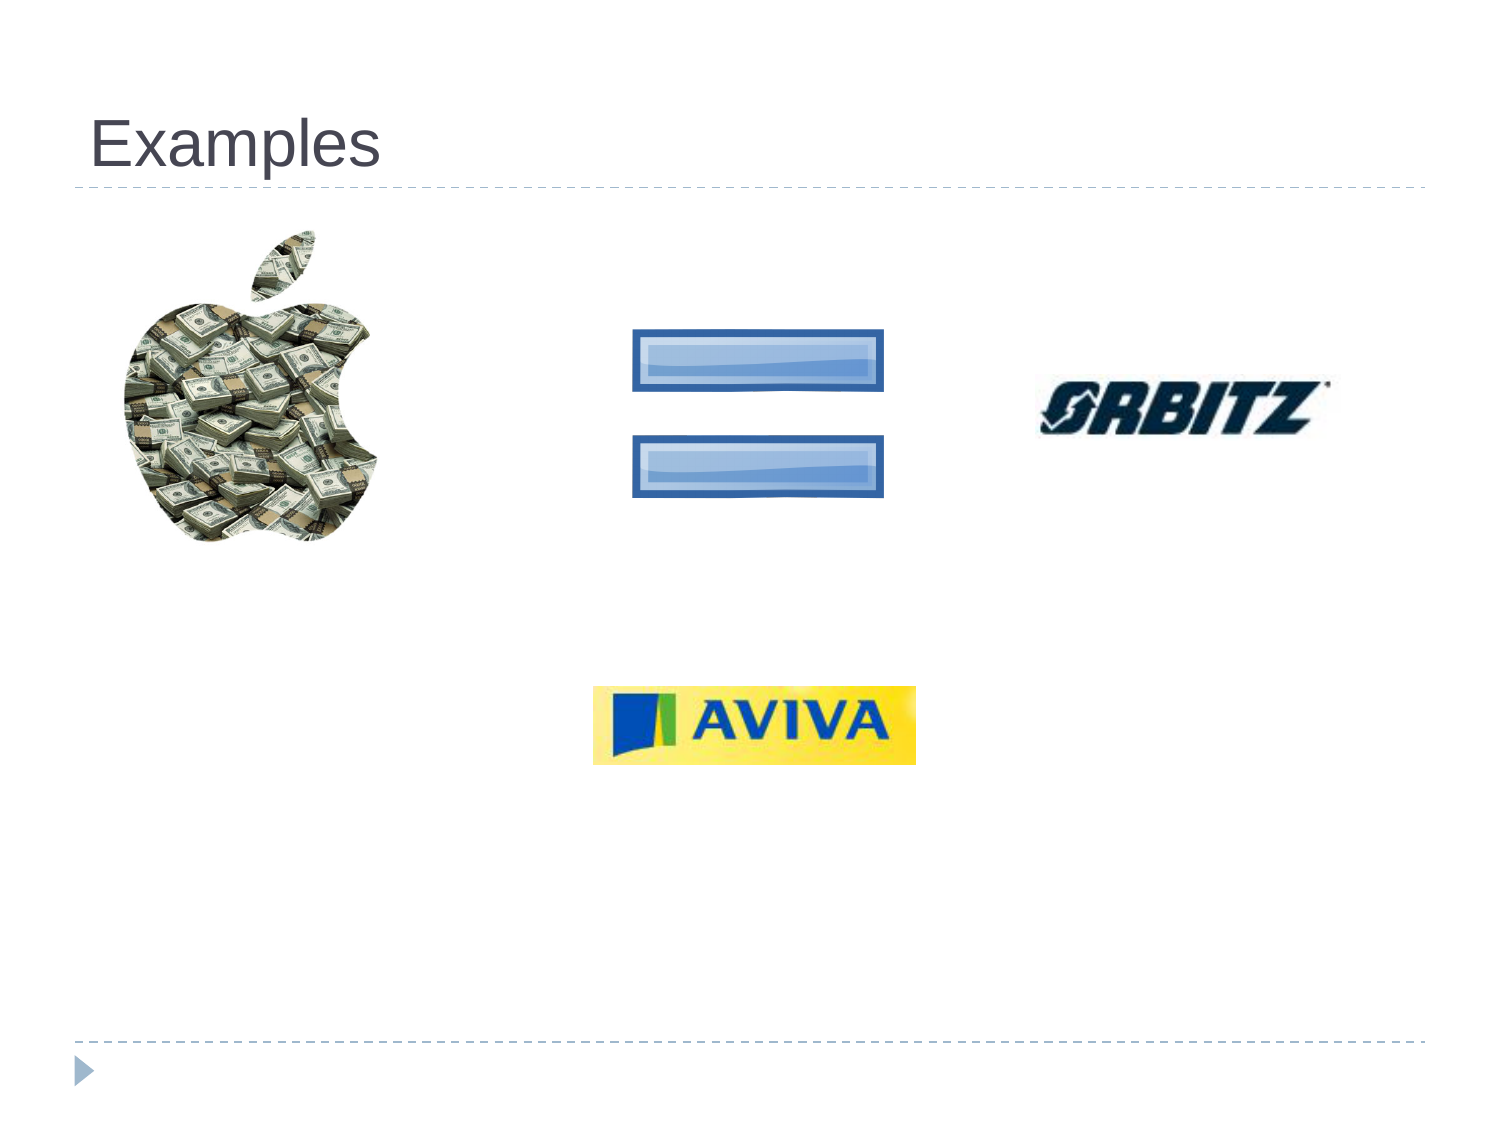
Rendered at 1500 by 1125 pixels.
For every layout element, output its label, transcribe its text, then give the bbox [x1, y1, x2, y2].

picture [1035, 374, 1341, 441]
title Examples [75, 24, 1425, 188]
picture [105, 224, 405, 549]
picture [593, 686, 916, 766]
picture [570, 224, 946, 601]
